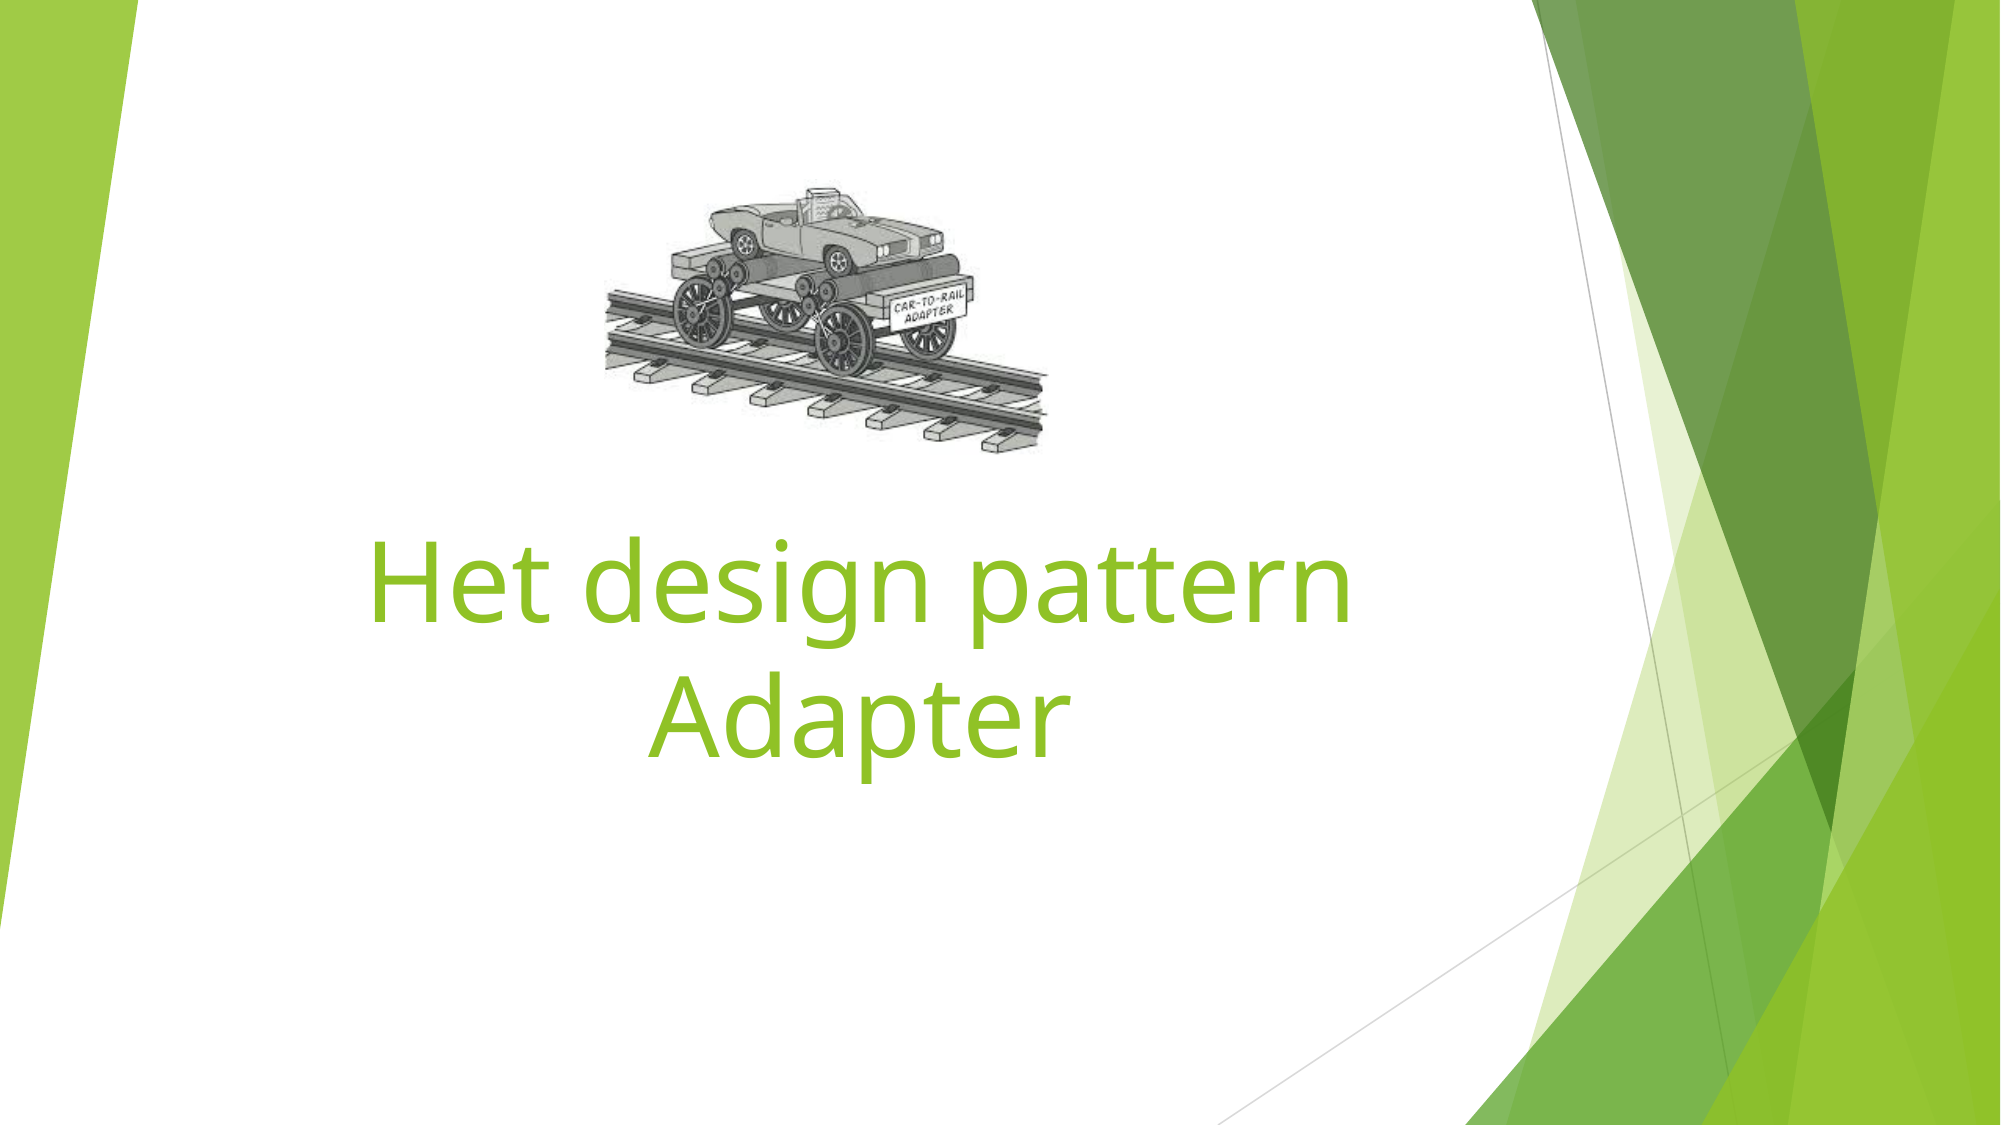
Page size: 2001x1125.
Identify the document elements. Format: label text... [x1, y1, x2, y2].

picture [604, 179, 1049, 456]
title Het design pattern Adapter [223, 502, 1498, 773]
